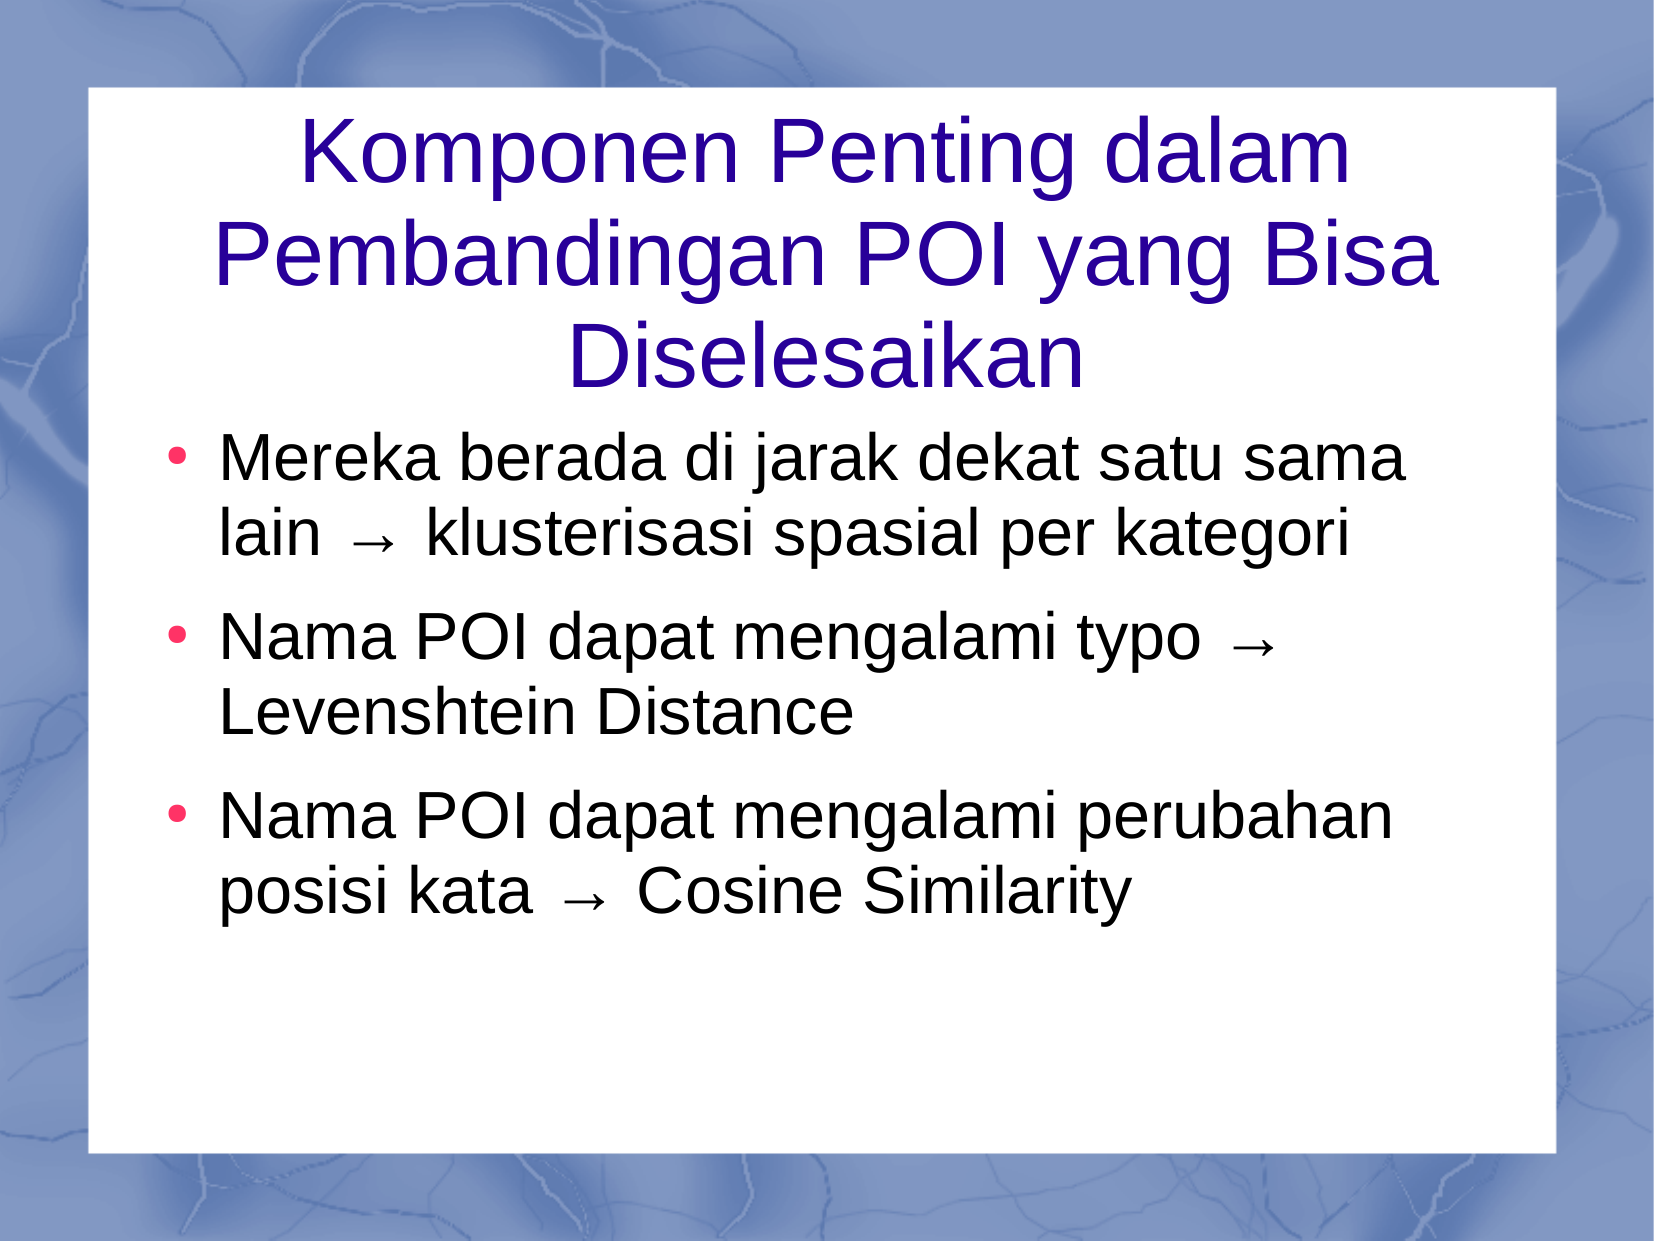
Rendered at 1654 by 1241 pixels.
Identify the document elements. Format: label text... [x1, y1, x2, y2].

picture [0, 0, 1654, 1241]
list Mereka berada di jarak dekat satu sama lain → klusterisasi spasial per kategori Nama POI dapat mengalami typo → Levenshtein Distance Nama POI dapat mengalami perubahan posisi kata → Cosine Similarity [147, 420, 1506, 1105]
title Komponen Penting dalam Pembandingan POI yang Bisa Diselesaikan [118, 99, 1536, 408]
